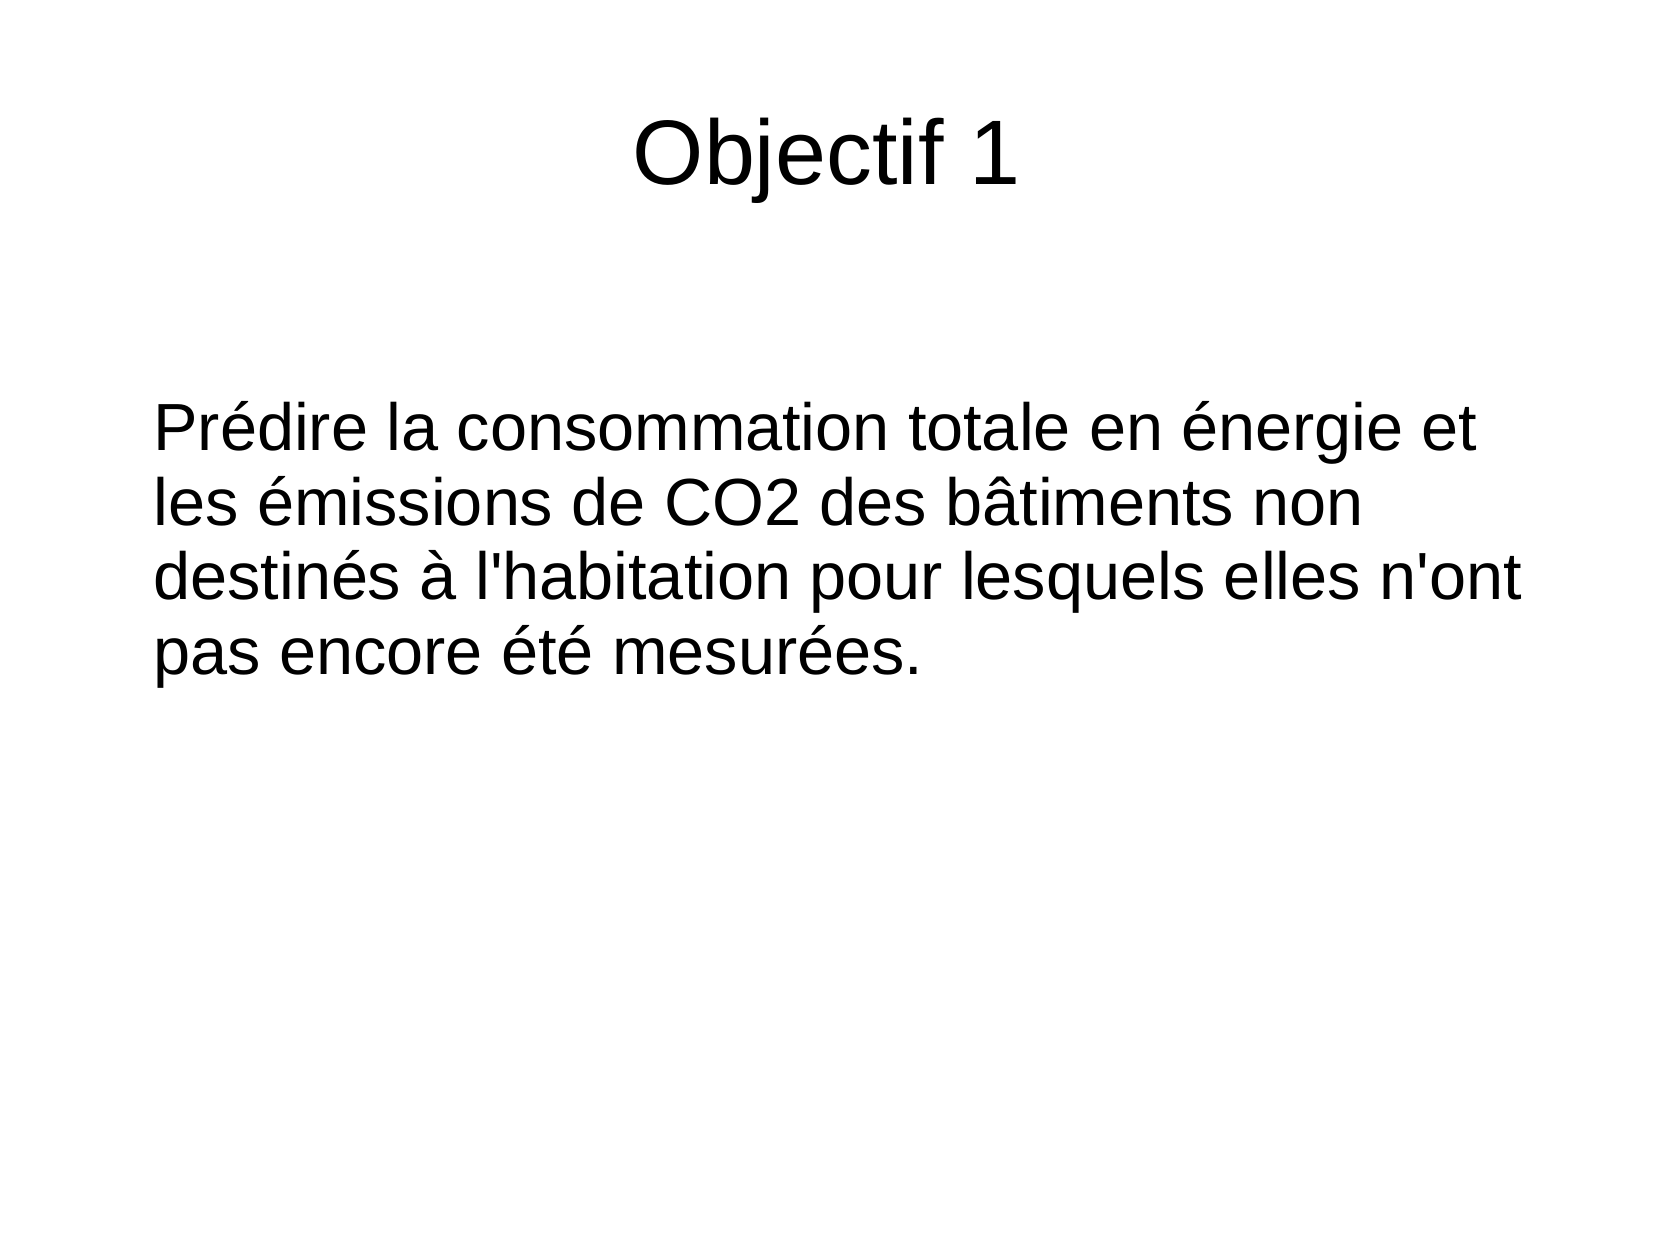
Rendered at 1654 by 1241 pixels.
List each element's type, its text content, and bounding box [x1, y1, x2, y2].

title Objectif 1 [82, 49, 1571, 257]
list Prédire la consommation totale en énergie et les émissions de CO2 des bâtiments non destinés à l'habitation pour lesquels elles n'ont pas encore été mesurées. [82, 389, 1571, 1209]
